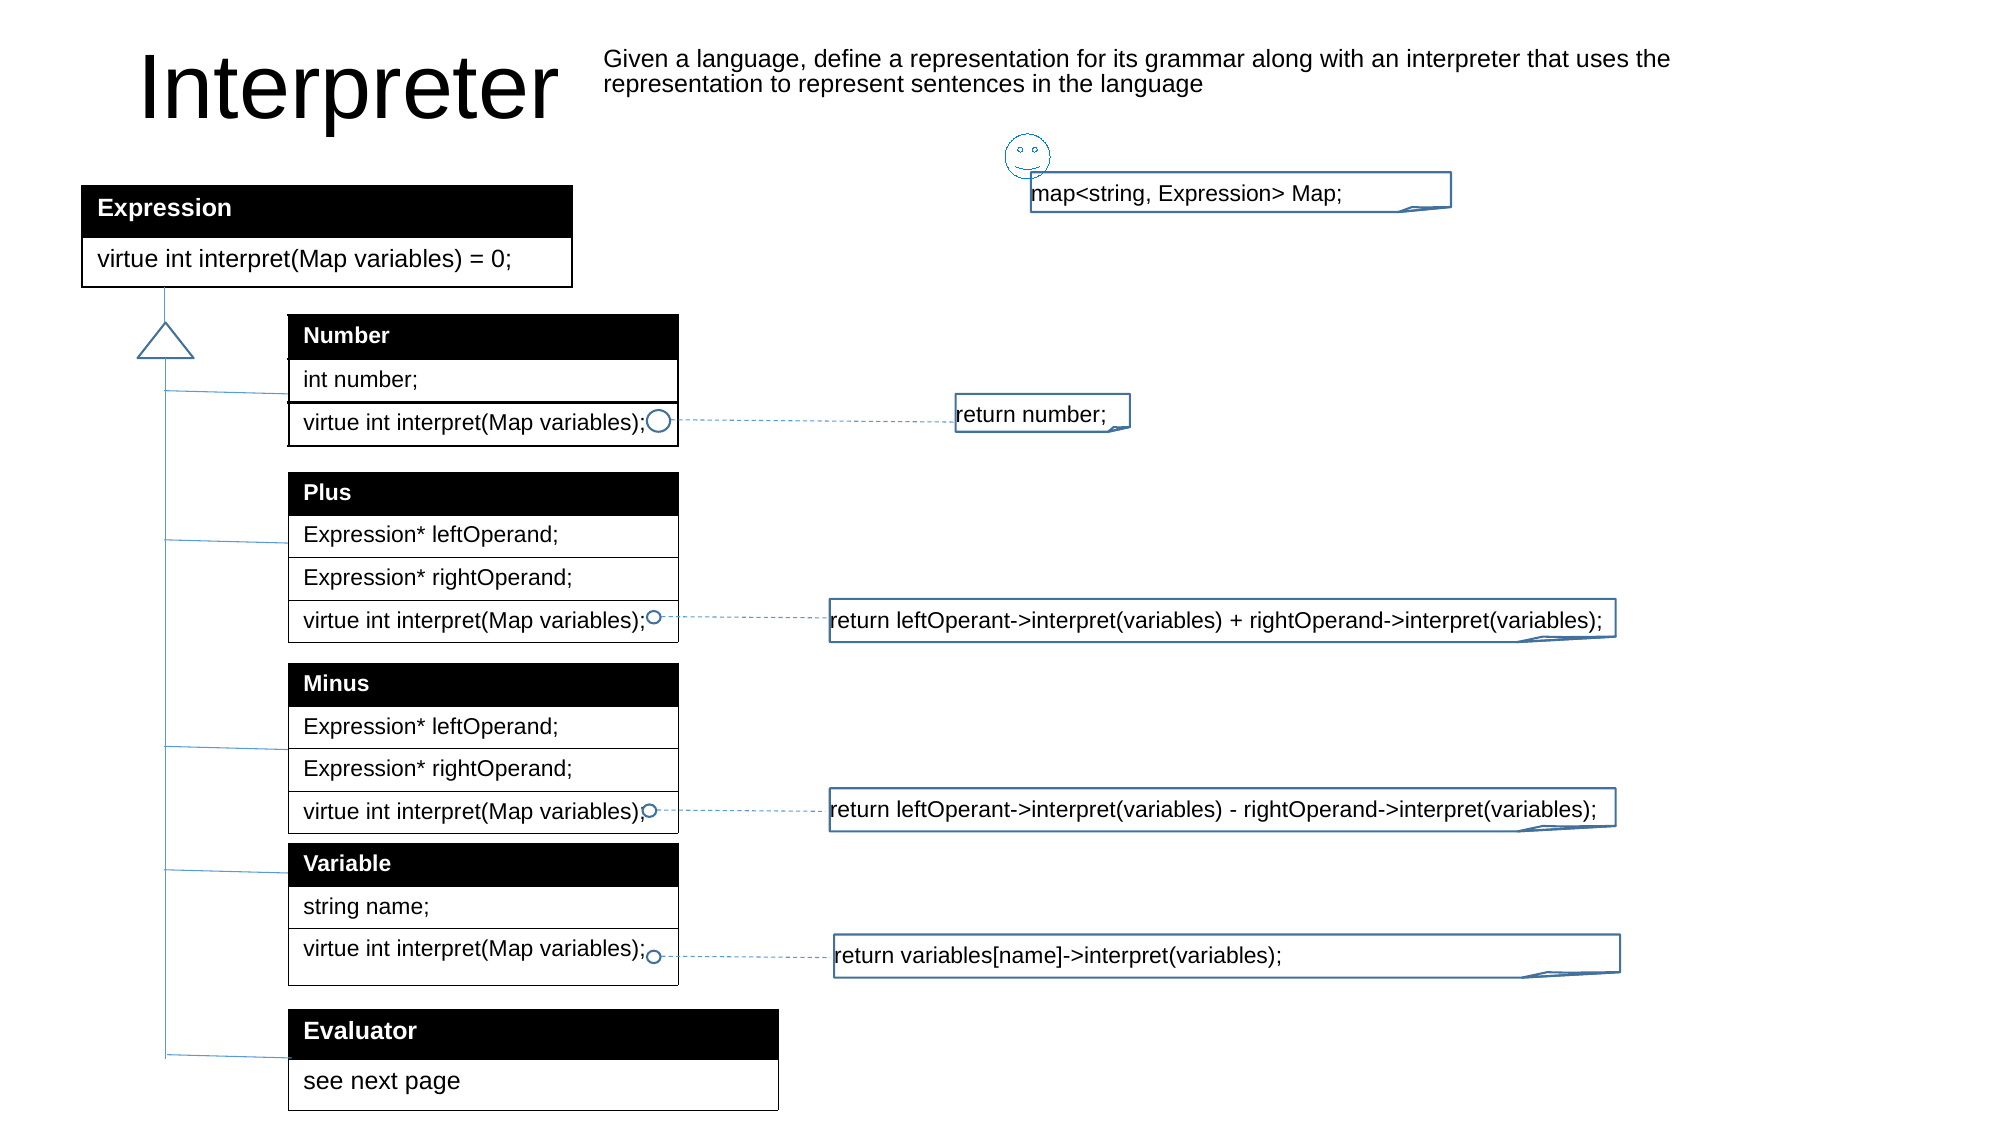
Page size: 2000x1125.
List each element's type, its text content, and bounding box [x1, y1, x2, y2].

table_cell Expression* rightOperand; [289, 558, 678, 600]
table_cell Expression* rightOperand; [289, 749, 678, 791]
table_cell virtue int interpret(Map variables); [289, 929, 678, 985]
table_header Plus [289, 473, 678, 515]
table_cell int number; [290, 360, 677, 401]
table_cell virtue int interpret(Map variables) = 0; [83, 238, 571, 286]
table_cell virtue int interpret(Map variables); [289, 792, 678, 833]
table_header Minus [289, 664, 678, 706]
text_box map<string, Expression> Map; [1030, 172, 1451, 213]
table_header Variable [289, 844, 678, 886]
table_header Expression [83, 187, 571, 236]
table_cell see next page [289, 1060, 778, 1110]
table_cell Expression* leftOperand; [289, 707, 678, 748]
table_header Number [290, 316, 677, 358]
title Interpreter [137, 30, 571, 153]
text_box return leftOperant->interpret(variables) - rightOperand->interpret(variables); [829, 788, 1616, 832]
text_box return variables[name]->interpret(variables); [834, 934, 1621, 978]
table_cell virtue int interpret(Map variables); [289, 601, 678, 642]
text_box return leftOperant->interpret(variables) + rightOperand->interpret(variables); [829, 598, 1616, 643]
table_header Evaluator [289, 1010, 778, 1059]
table_cell virtue int interpret(Map variables); [290, 404, 677, 445]
table_cell Expression* leftOperand; [289, 516, 678, 557]
table_cell string name; [289, 887, 678, 928]
text_box return number; [955, 393, 1130, 432]
list Given a language, define a representation for its grammar along with an interpreter that uses the representation to represent sentences in the language [603, 47, 1746, 179]
